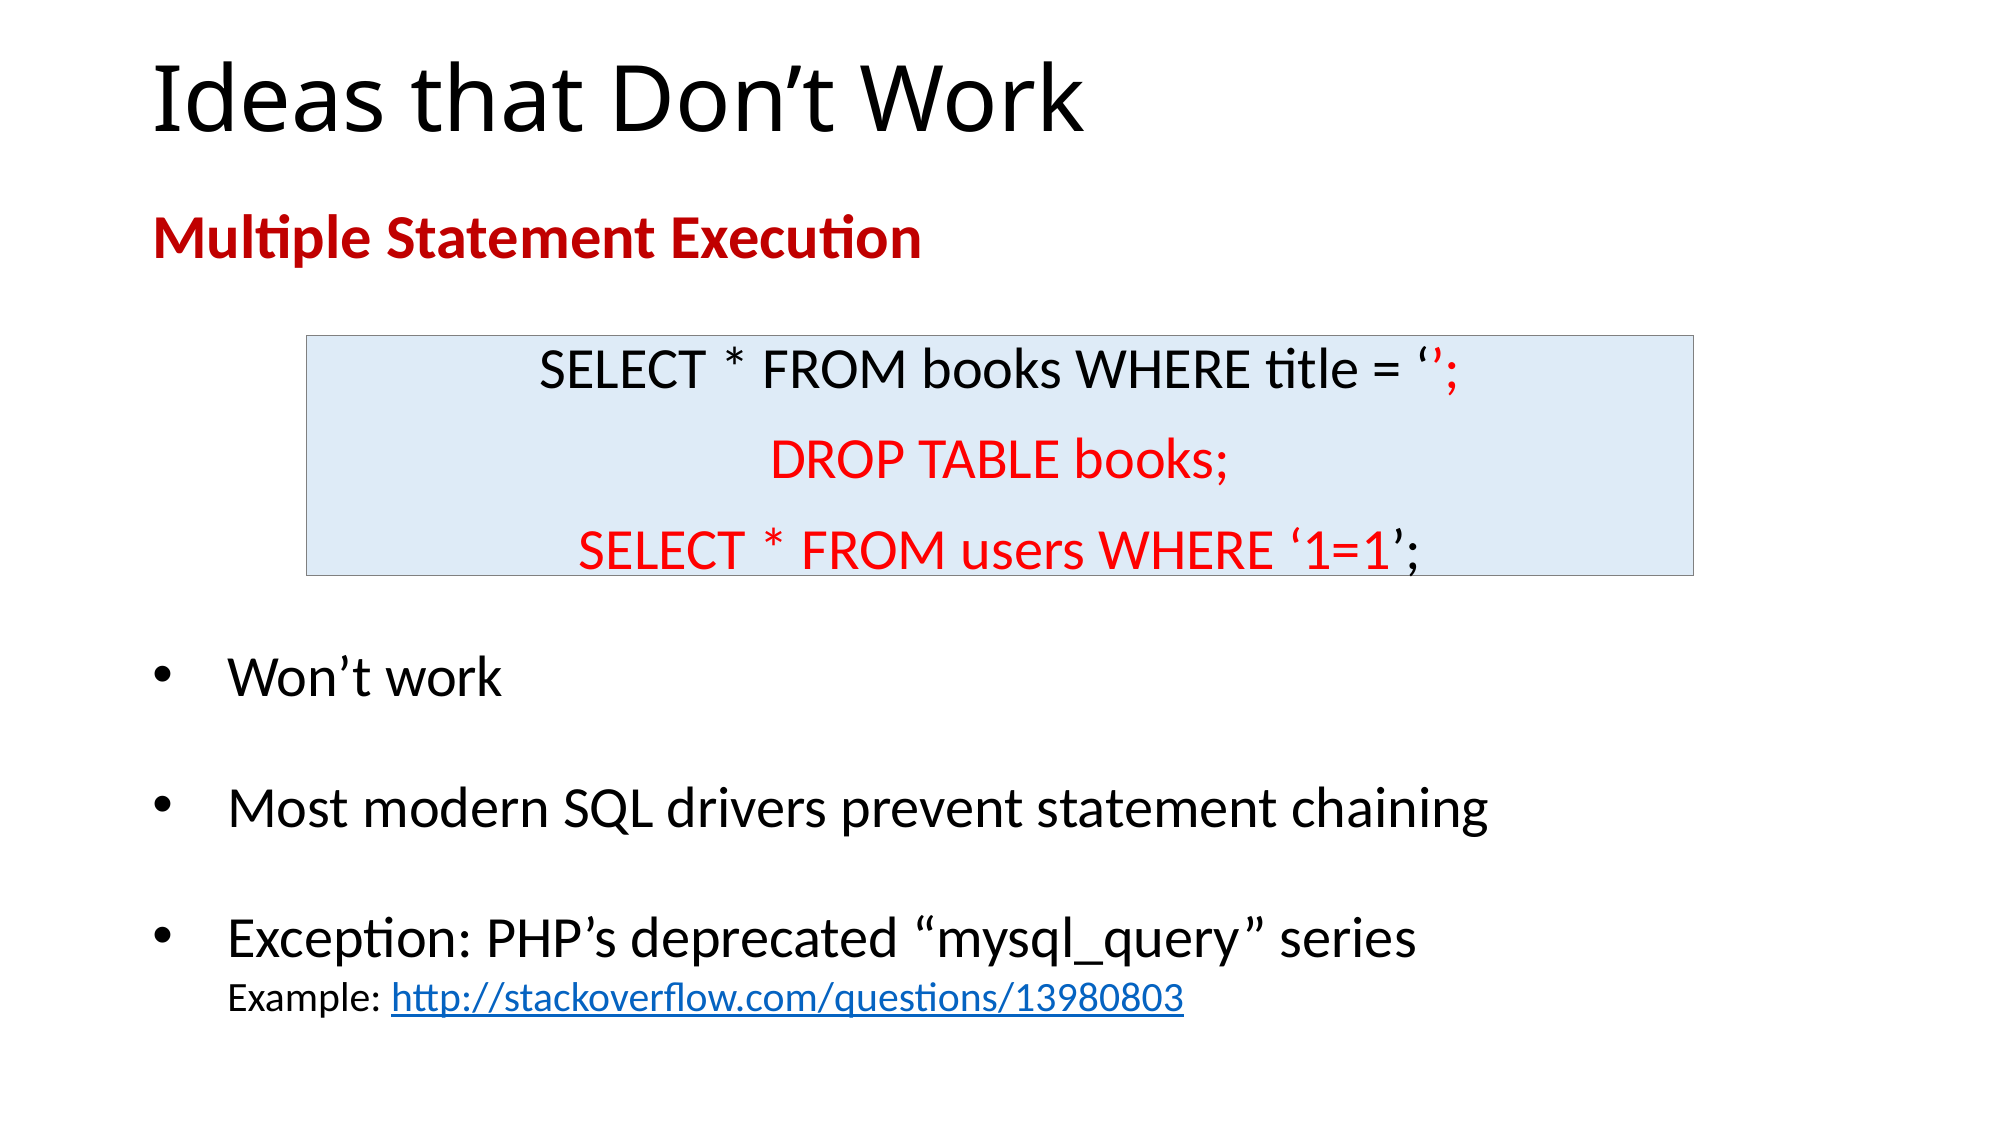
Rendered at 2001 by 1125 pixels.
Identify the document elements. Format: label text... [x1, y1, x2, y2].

text_box Won’t work Most modern SQL drivers prevent statement chaining Exception: PHP’s deprecated “mysql_query” series Example: http://stackoverflow.com/questions/13980803 [137, 631, 1816, 1027]
text_box Multiple Statement Execution [137, 188, 1691, 279]
title Ideas that Don’t Work [137, 42, 1863, 163]
text_box SELECT * FROM books WHERE title = ‘’; DROP TABLE books; SELECT * FROM users WHERE ‘1=1’; [306, 335, 1694, 576]
